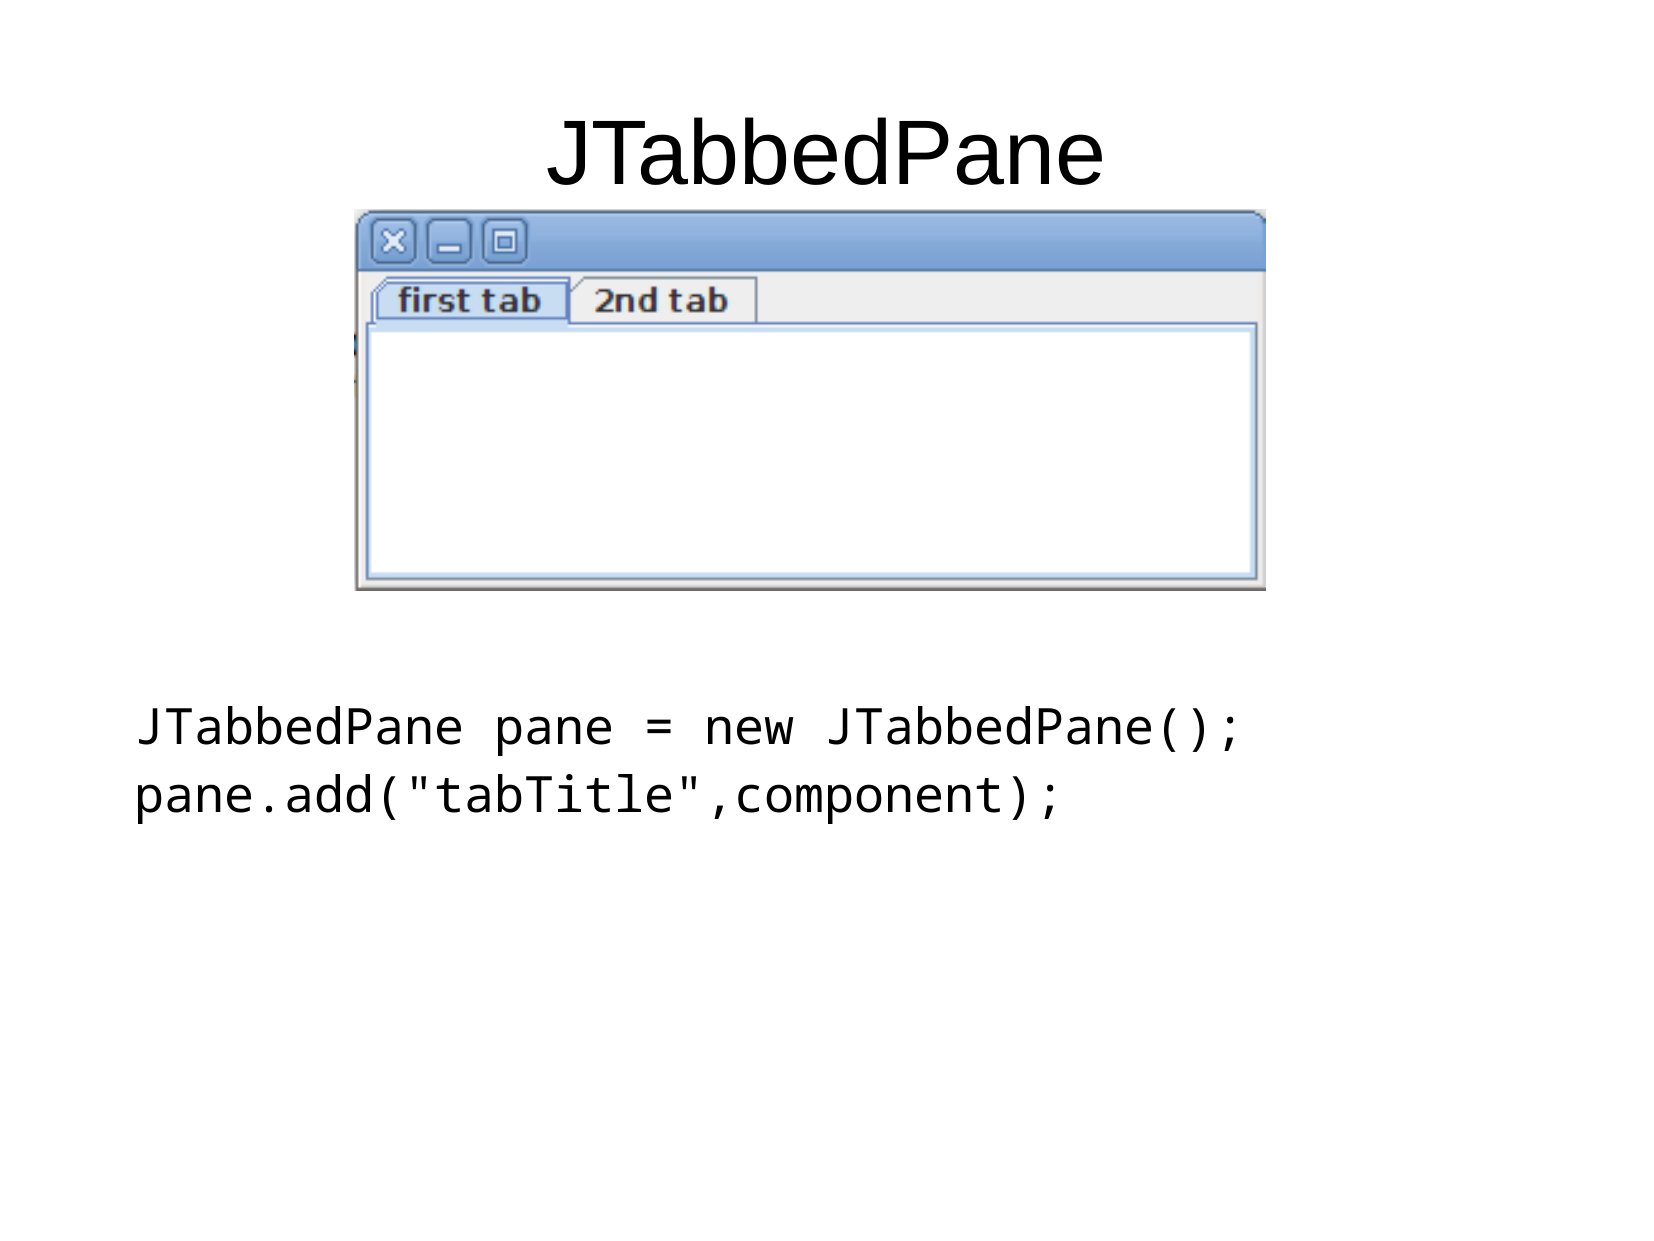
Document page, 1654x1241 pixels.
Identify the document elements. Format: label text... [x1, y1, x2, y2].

picture [354, 209, 1266, 591]
title JTabbedPane [82, 49, 1571, 257]
subtitle JTabbedPane pane = new JTabbedPane(); pane.add("tabTitle",component); [134, 247, 1506, 1067]
